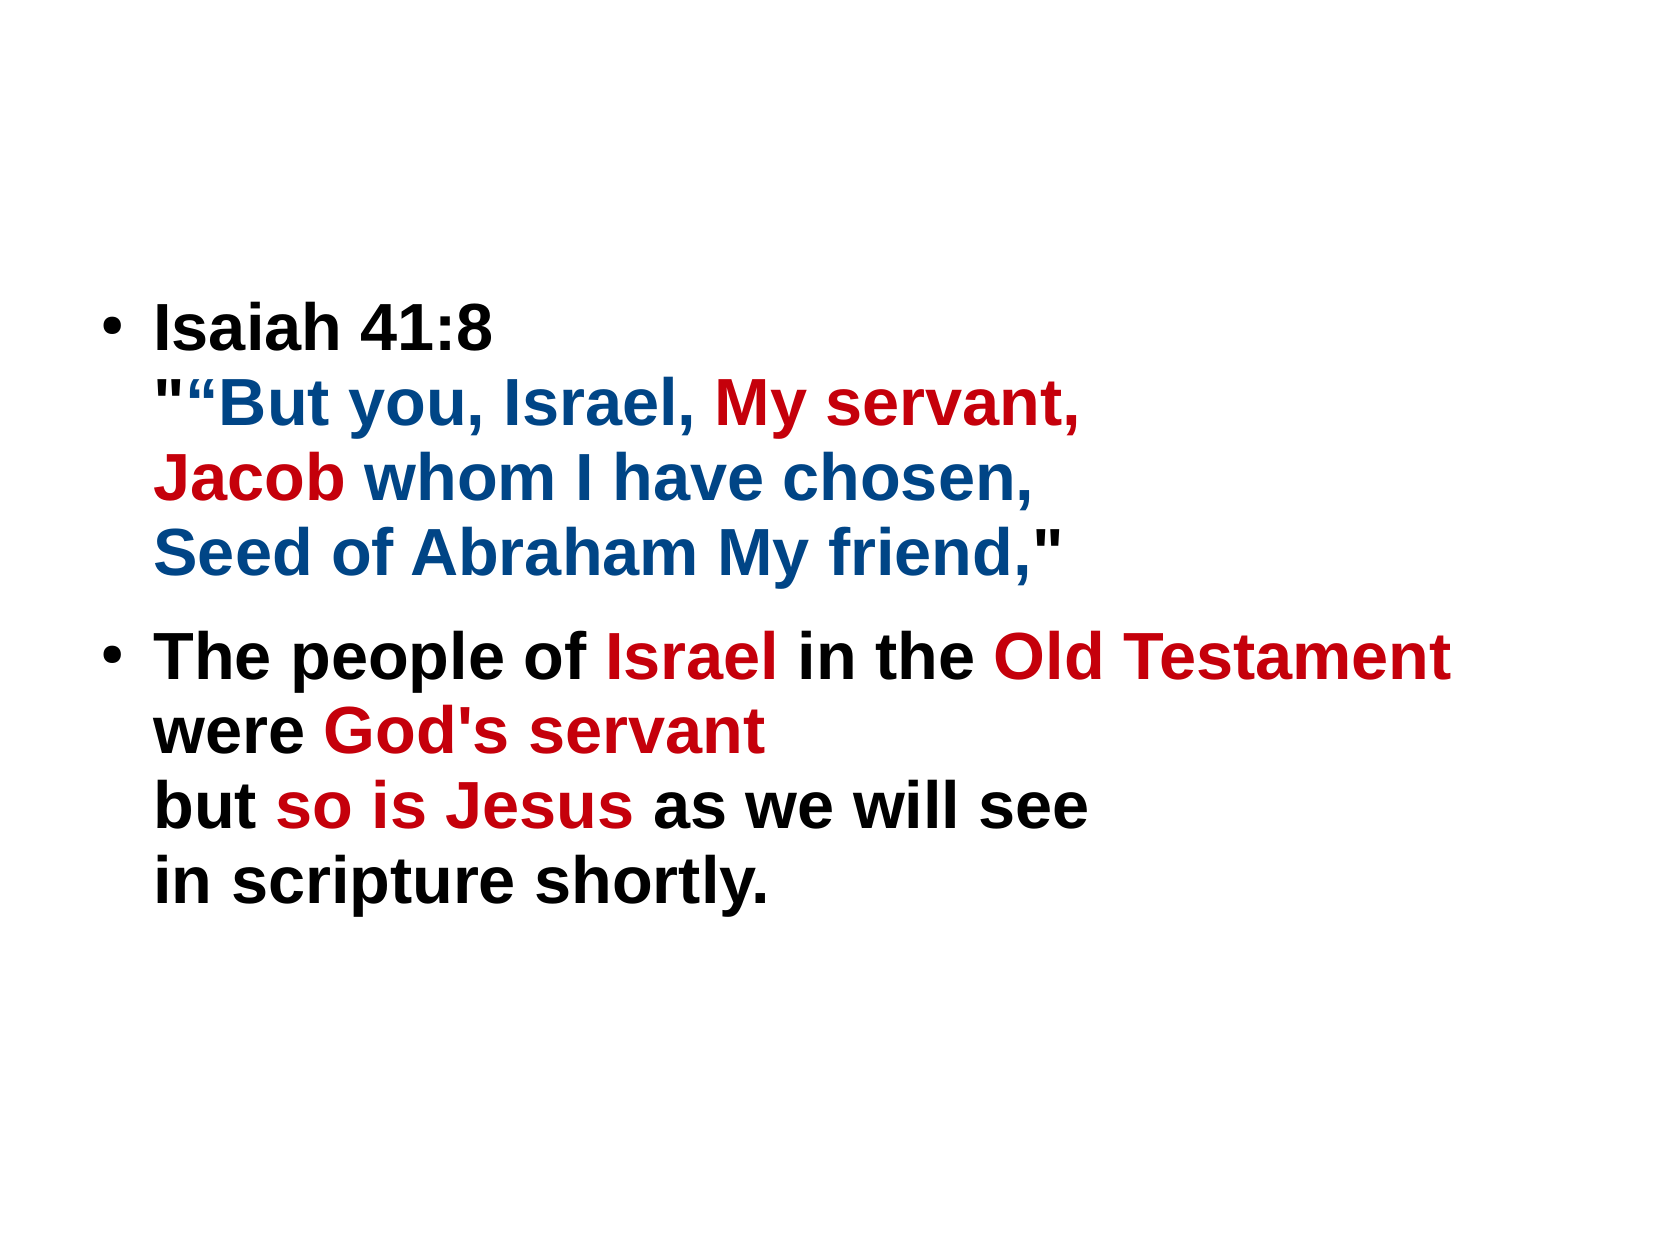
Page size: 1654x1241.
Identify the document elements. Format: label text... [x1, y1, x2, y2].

list Isaiah 41:8 "“But you, Israel, My servant, Jacob whom I have chosen, Seed of Abraham My friend," The people of Israel in the Old Testament were God's servant but so is Jesus as we will see in scripture shortly. [82, 290, 1571, 1109]
